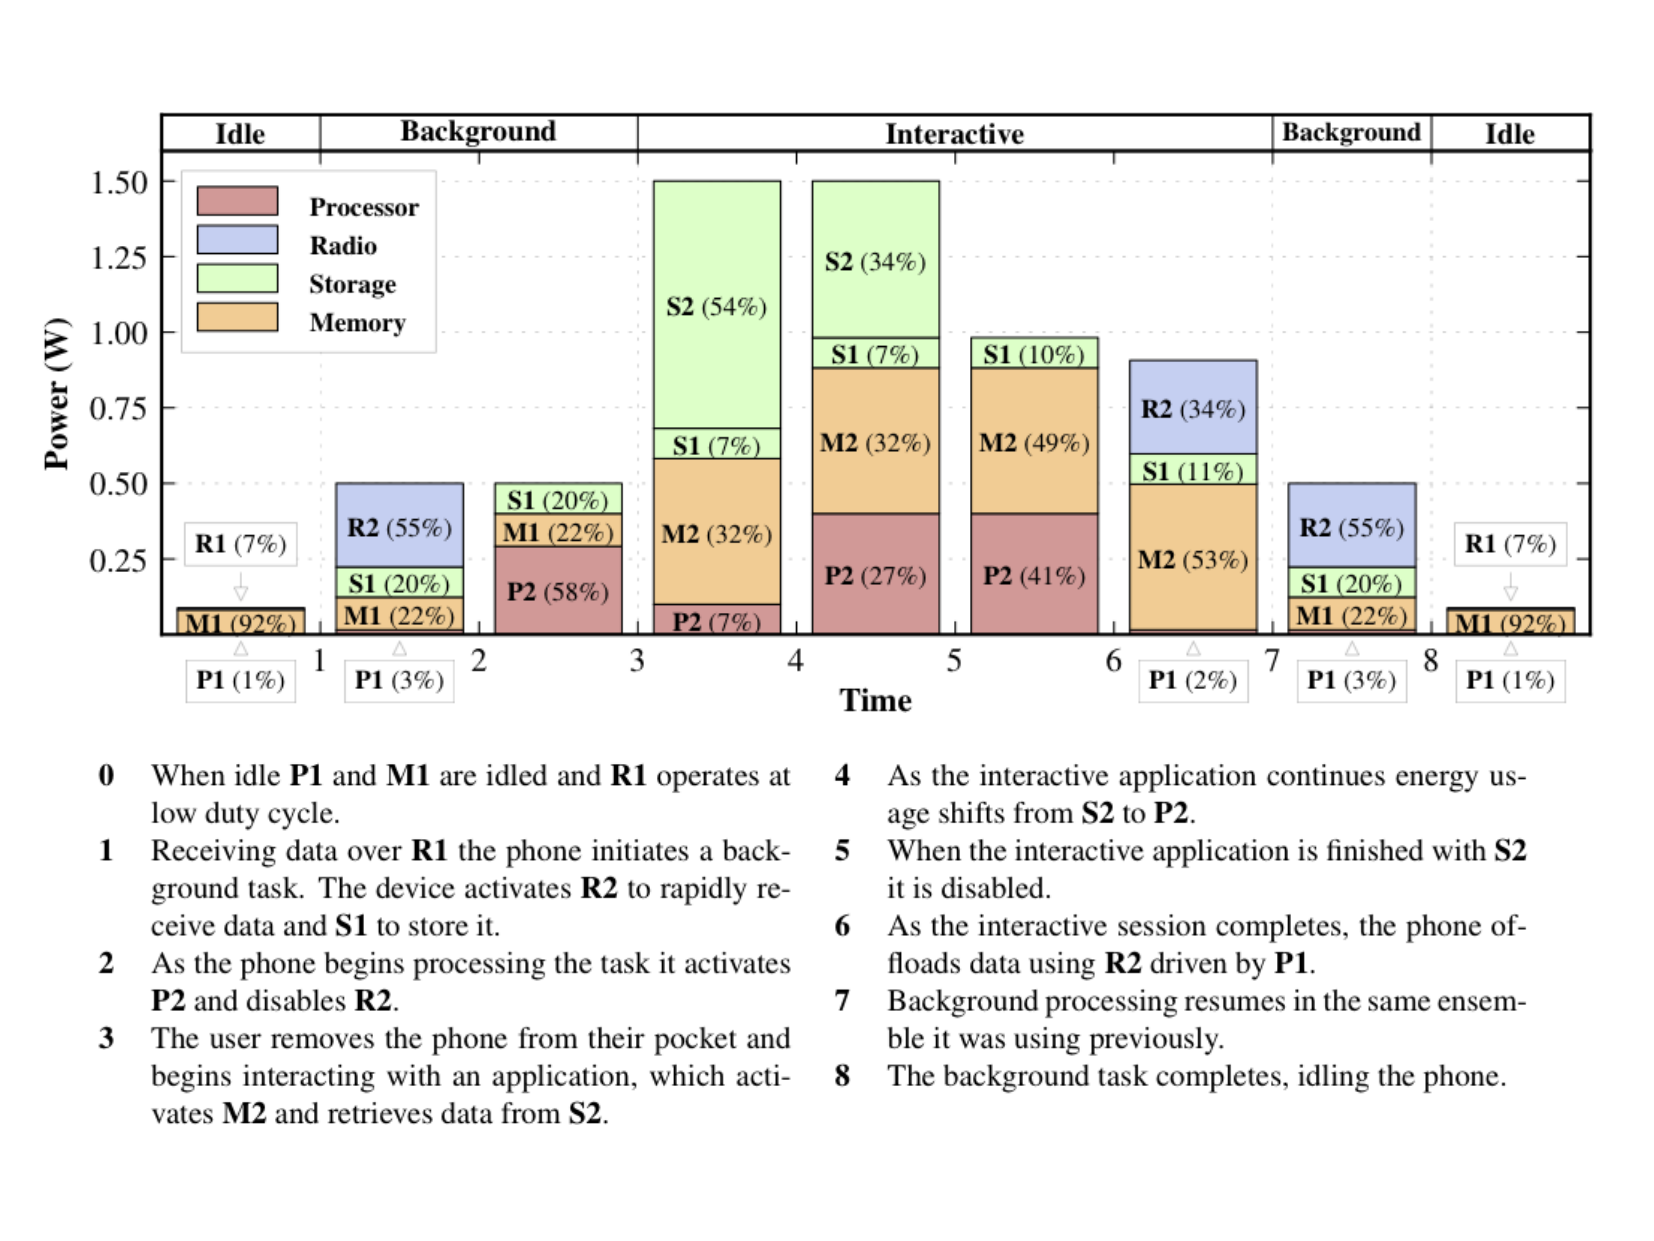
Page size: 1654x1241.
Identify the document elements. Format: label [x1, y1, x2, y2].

picture [0, 745, 1613, 1149]
picture [37, 112, 1600, 713]
